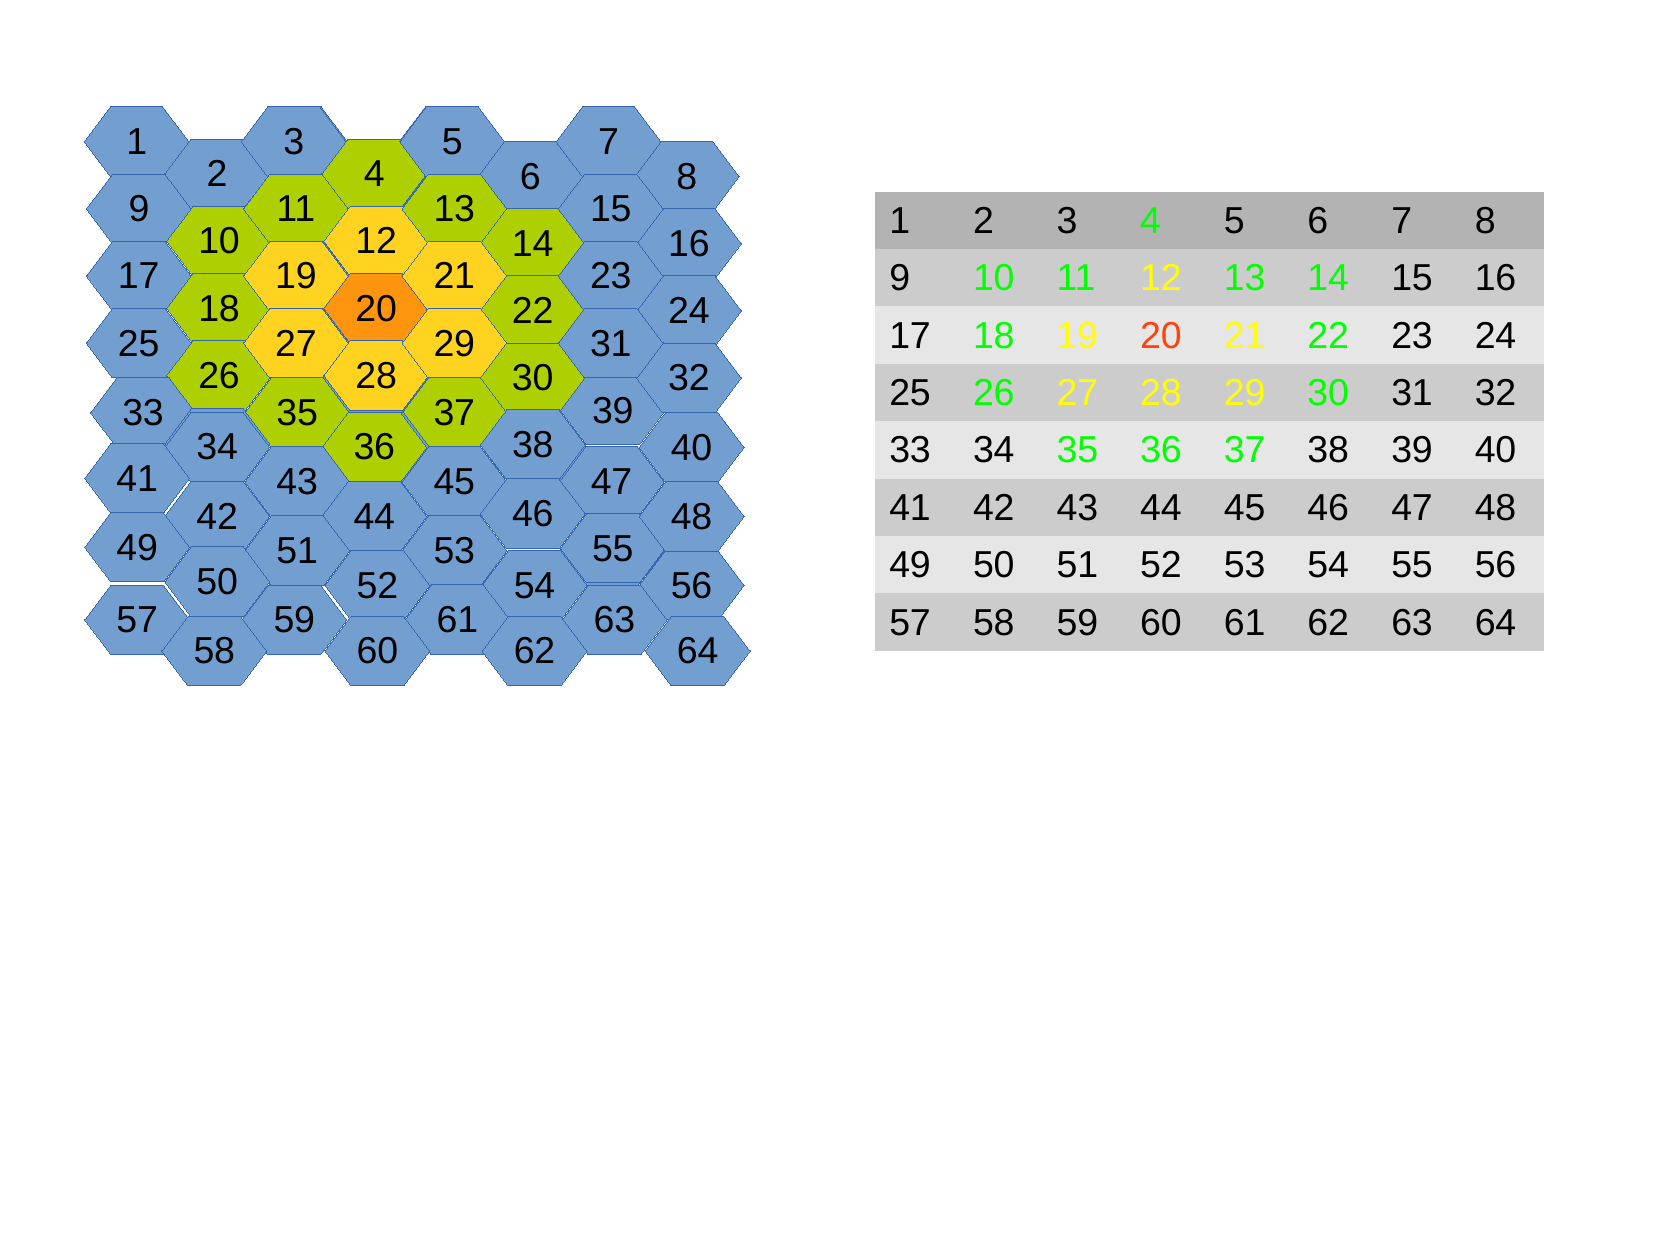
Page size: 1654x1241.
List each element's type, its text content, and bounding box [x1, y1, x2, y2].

table_cell 12 [1126, 249, 1209, 306]
text_box 30 [480, 343, 583, 410]
table_cell 23 [1376, 306, 1460, 364]
table_cell 37 [1209, 421, 1293, 479]
text_box 9 [86, 174, 191, 242]
text_box 21 [402, 241, 507, 309]
table_cell 42 [958, 479, 1042, 536]
table_cell 55 [1376, 536, 1460, 593]
text_box 24 [639, 275, 742, 344]
table_cell 54 [1293, 536, 1376, 593]
text_box 56 [639, 551, 745, 619]
table_cell 34 [958, 421, 1042, 479]
text_box 25 [86, 308, 191, 378]
text_box 45 [402, 446, 505, 516]
table_cell 21 [1209, 306, 1293, 364]
table_header 4 [1126, 192, 1209, 249]
text_box 36 [322, 412, 427, 481]
table_cell 35 [1042, 421, 1126, 479]
table_cell 51 [1042, 536, 1126, 593]
table_cell 56 [1460, 536, 1544, 593]
text_box 19 [243, 241, 348, 309]
text_box 7 [556, 106, 662, 176]
text_box 31 [558, 308, 664, 378]
text_box 16 [639, 208, 742, 277]
table_cell 43 [1042, 479, 1126, 536]
text_box 35 [246, 377, 350, 446]
table_cell 19 [1042, 306, 1126, 364]
table_cell 15 [1376, 249, 1460, 306]
text_box 39 [560, 378, 664, 445]
text_box 14 [482, 208, 583, 275]
text_box 63 [563, 585, 668, 655]
table_cell 9 [875, 249, 958, 306]
table_cell 59 [1042, 593, 1126, 651]
table_cell 18 [958, 306, 1042, 364]
text_box 62 [482, 616, 587, 686]
table_cell 63 [1376, 593, 1460, 651]
table_header 8 [1460, 192, 1544, 249]
text_box 8 [638, 141, 740, 208]
table_cell 40 [1460, 421, 1544, 479]
text_box 10 [166, 206, 268, 274]
text_box [164, 408, 270, 445]
text_box 55 [560, 513, 664, 583]
text_box 5 [399, 106, 505, 176]
table_cell 62 [1293, 593, 1376, 651]
text_box 32 [636, 343, 742, 413]
table_cell 45 [1209, 479, 1293, 536]
table_cell 31 [1376, 364, 1460, 421]
text_box 18 [166, 273, 268, 341]
table_cell 10 [958, 249, 1042, 306]
table_cell 38 [1293, 421, 1376, 479]
text_box 11 [243, 174, 348, 242]
text_box 20 [323, 273, 426, 341]
text_box 6 [479, 141, 582, 208]
text_box 33 [90, 377, 193, 443]
text_box 40 [639, 412, 745, 481]
text_box 29 [402, 308, 507, 378]
table_cell 26 [958, 364, 1042, 421]
table_cell 22 [1293, 306, 1376, 364]
table_cell 30 [1293, 364, 1376, 421]
table_cell 53 [1209, 536, 1293, 593]
table_cell 33 [875, 421, 958, 479]
table_cell 36 [1126, 421, 1209, 479]
table_cell 24 [1460, 306, 1544, 364]
table_cell 29 [1209, 364, 1293, 421]
table_header 7 [1376, 192, 1460, 249]
text_box 57 [84, 585, 187, 655]
table_cell 46 [1293, 479, 1376, 536]
text_box 50 [164, 546, 270, 617]
table_cell 60 [1126, 593, 1209, 651]
text_box 34 [166, 412, 270, 481]
text_box 60 [324, 616, 430, 686]
text_box 54 [482, 550, 587, 617]
text_box 58 [161, 616, 267, 686]
text_box 2 [164, 139, 267, 207]
table_cell 47 [1376, 479, 1460, 536]
text_box 17 [86, 241, 191, 309]
text_box 64 [645, 616, 751, 686]
text_box 1 [84, 106, 189, 176]
text_box 23 [558, 241, 664, 309]
table_cell 17 [875, 306, 958, 364]
table_cell 39 [1376, 421, 1460, 479]
text_box [350, 411, 429, 447]
text_box 13 [402, 174, 507, 242]
text_box 53 [402, 515, 507, 585]
table_cell 11 [1042, 249, 1126, 306]
table_cell 14 [1293, 249, 1376, 306]
table_header 1 [875, 192, 958, 249]
text_box 52 [324, 550, 430, 618]
text_box 37 [402, 377, 505, 446]
text_box 48 [639, 481, 745, 552]
text_box 3 [241, 106, 346, 176]
text_box 15 [558, 174, 664, 242]
text_box 26 [166, 340, 270, 410]
table_cell 20 [1126, 306, 1209, 364]
table_cell 48 [1460, 479, 1544, 536]
text_box 49 [84, 512, 190, 582]
table_header 5 [1209, 192, 1293, 249]
table_cell 41 [875, 479, 958, 536]
table_header 6 [1293, 192, 1376, 249]
table_cell 49 [875, 536, 958, 593]
table_cell 64 [1460, 593, 1544, 651]
text_box 44 [322, 481, 427, 550]
text_box 42 [166, 481, 270, 548]
text_box 22 [482, 275, 583, 343]
table_cell 50 [958, 536, 1042, 593]
text_box 4 [321, 139, 425, 207]
table_cell 25 [875, 364, 958, 421]
text_box 61 [406, 584, 508, 655]
table_cell 58 [958, 593, 1042, 651]
text_box 27 [243, 308, 348, 378]
table_cell 61 [1209, 593, 1293, 651]
table_header 2 [958, 192, 1042, 249]
text_box 43 [244, 446, 350, 515]
table_cell 27 [1042, 364, 1126, 421]
text_box 38 [480, 409, 586, 479]
text_box 41 [84, 443, 190, 513]
text_box 47 [560, 446, 665, 513]
table_cell 52 [1126, 536, 1209, 593]
table_cell 57 [875, 593, 958, 651]
table_cell 16 [1460, 249, 1544, 306]
table_cell 44 [1126, 479, 1209, 536]
text_box 51 [246, 515, 350, 586]
text_box 46 [480, 478, 586, 549]
table_cell 28 [1126, 364, 1209, 421]
text_box 12 [323, 206, 426, 274]
text_box 59 [243, 585, 347, 655]
table_cell 13 [1209, 249, 1293, 306]
table_cell 32 [1460, 364, 1544, 421]
text_box 28 [323, 340, 427, 411]
table_header 3 [1042, 192, 1126, 249]
